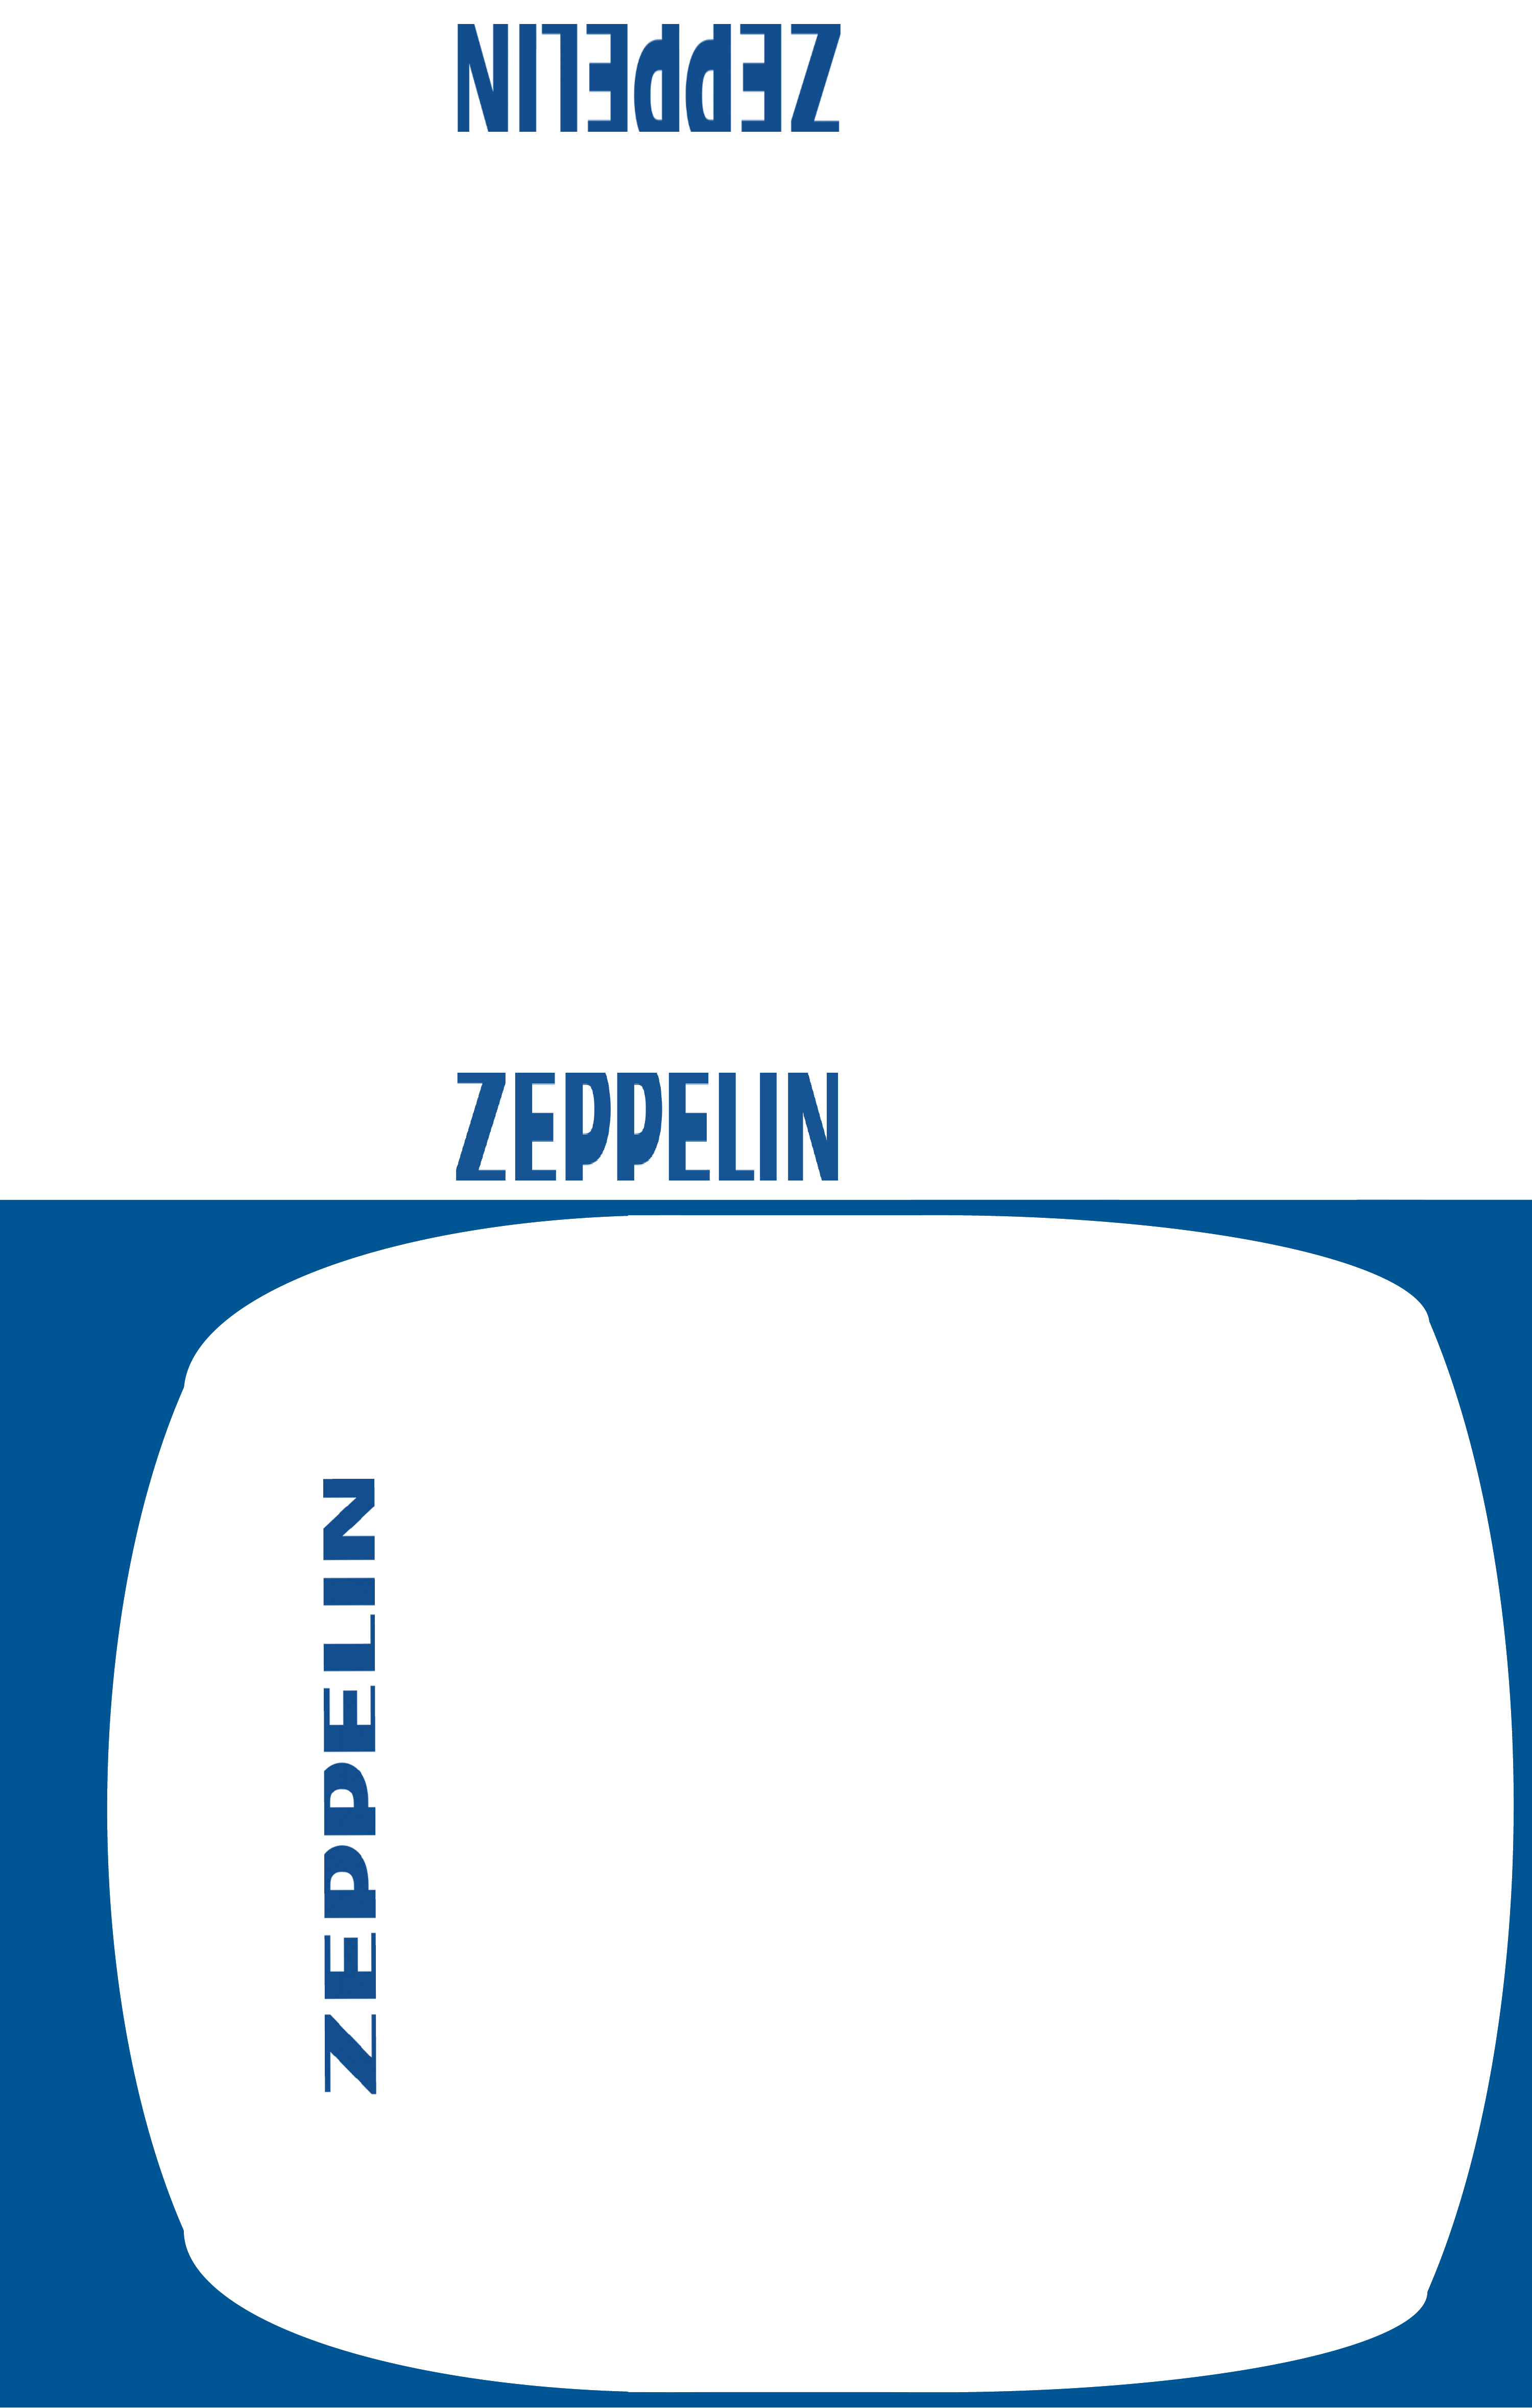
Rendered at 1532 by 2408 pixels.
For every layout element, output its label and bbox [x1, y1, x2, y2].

picture [458, 24, 844, 132]
picture [452, 1073, 838, 1181]
text_box [0, 0, 1532, 2407]
picture [323, 1479, 376, 2100]
